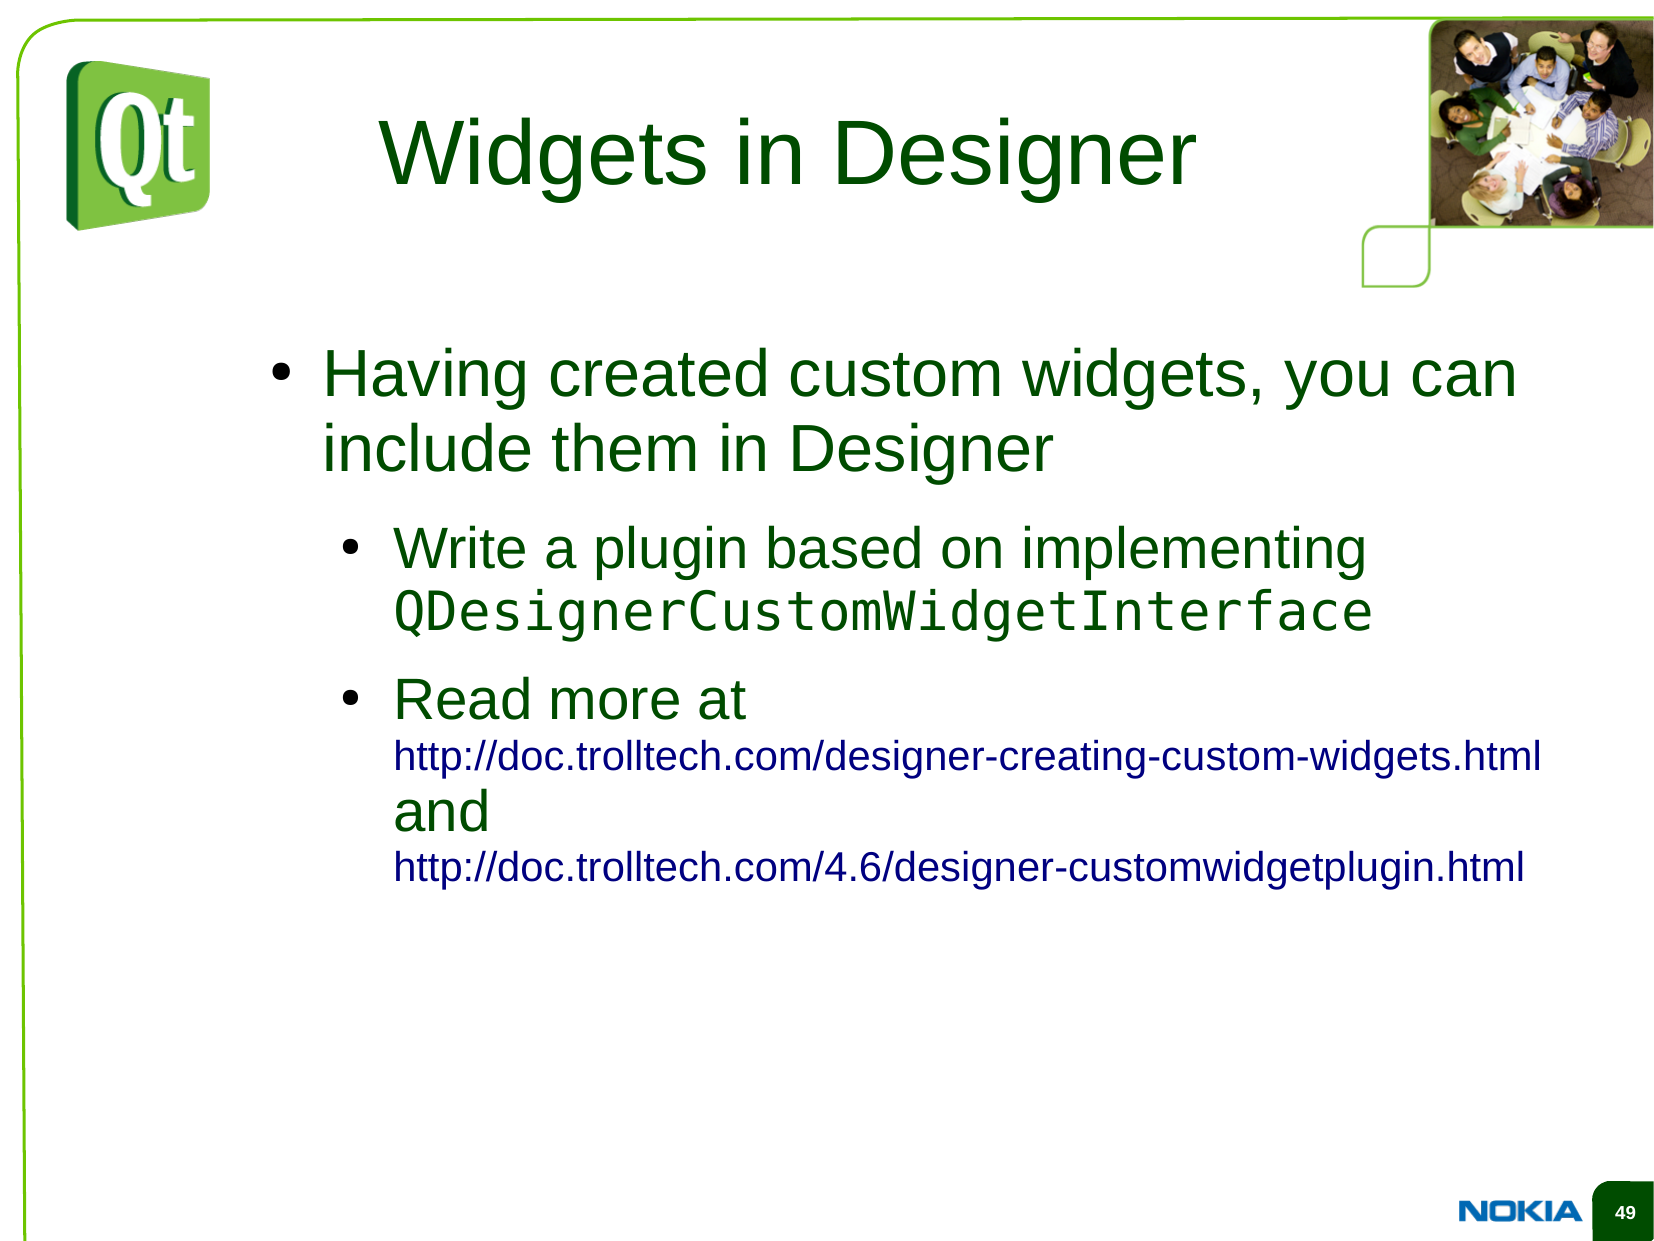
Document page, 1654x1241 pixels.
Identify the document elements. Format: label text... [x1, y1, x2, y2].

picture [1459, 1200, 1583, 1222]
list Having created custom widgets, you can include them in Designer Write a plugin based on implementing QDesignerCustomWidgetInterface Read more at http://doc.trolltech.com/designer-creating-custom-widgets.html and http://doc.trolltech.com/4.6/designer-customwidgetplugin.html [251, 336, 1625, 1085]
picture [66, 61, 210, 231]
title Widgets in Designer [251, 49, 1327, 257]
picture [1338, 7, 1654, 308]
